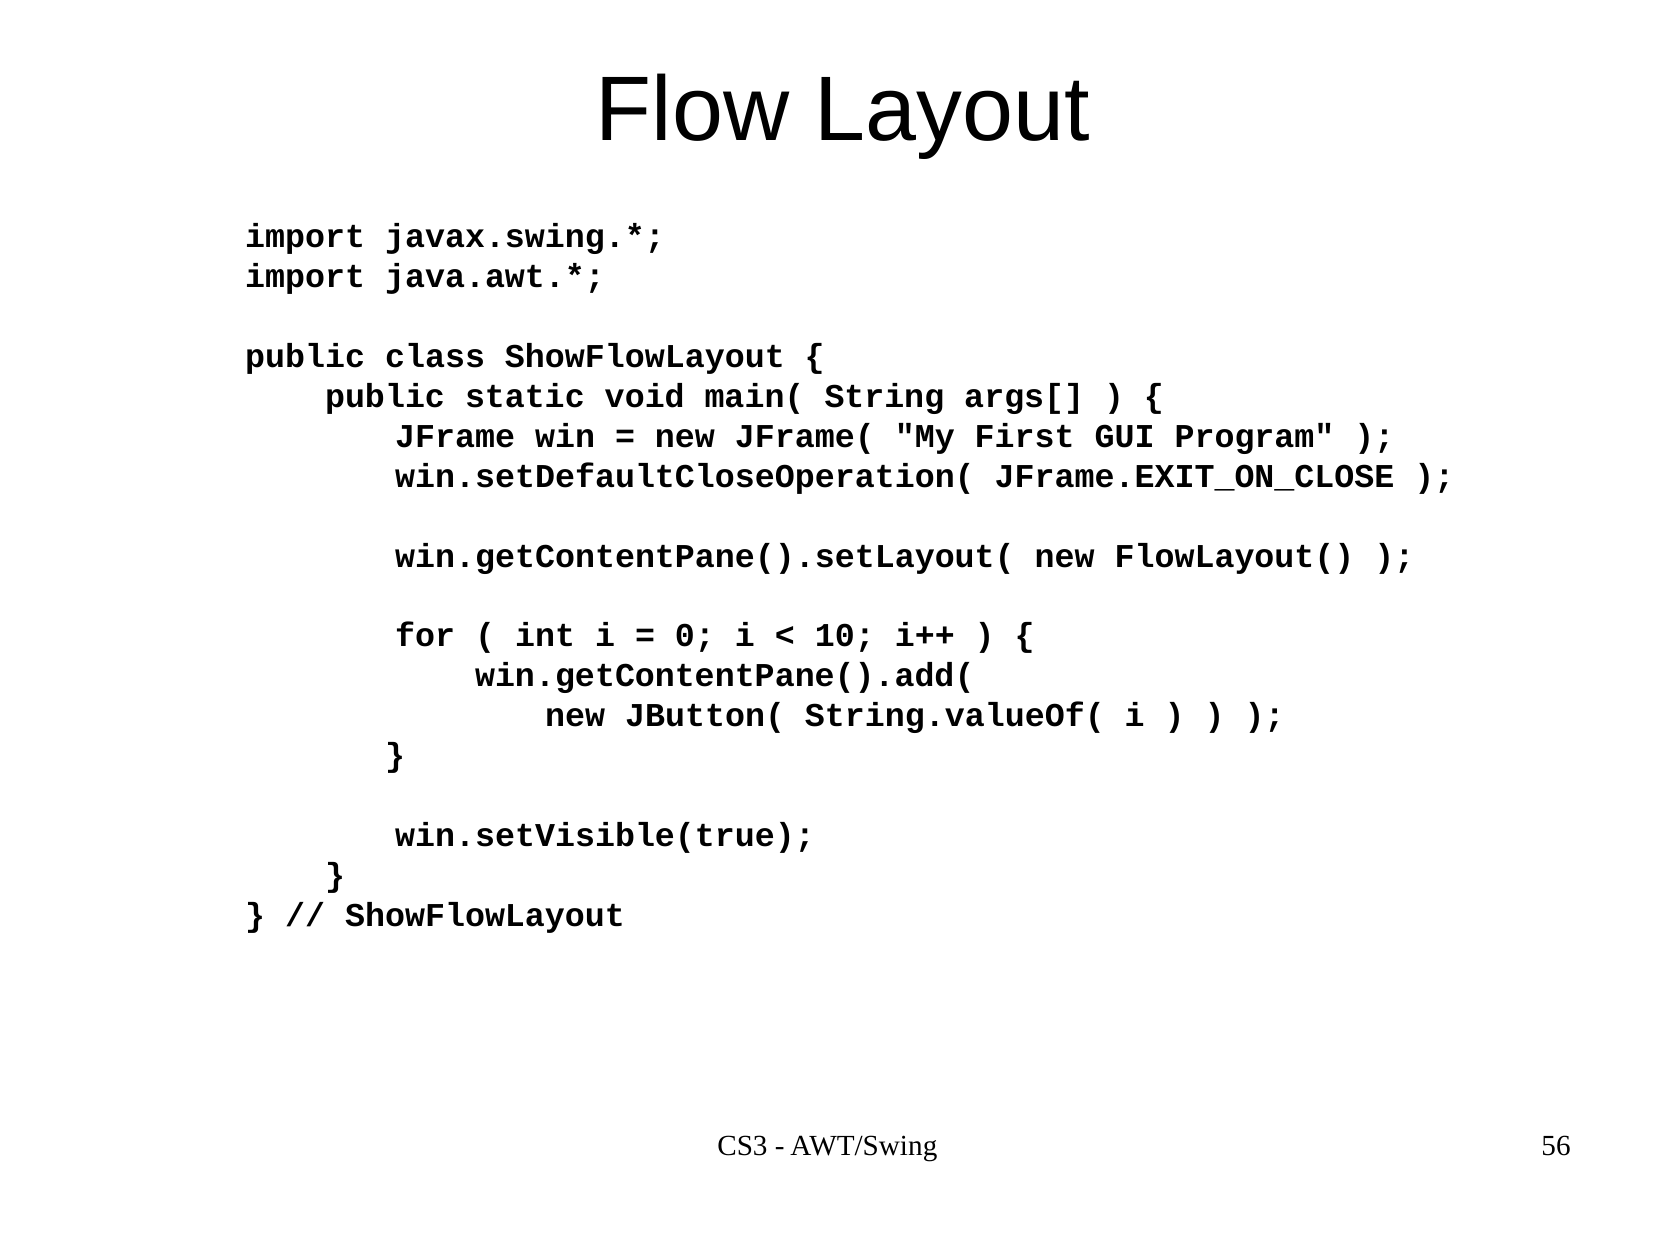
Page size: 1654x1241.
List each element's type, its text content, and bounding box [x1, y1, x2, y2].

title Flow Layout [124, 34, 1530, 173]
text_box import javax.swing.*; import java.awt.*; public class ShowFlowLayout { public static void main( String args[] ) { JFrame win = new JFrame( "My First GUI Program" ); win.setDefaultCloseOperation( JFrame.EXIT_ON_CLOSE ); win.getContentPane().setLayout( new FlowLayout() ); for ( int i = 0; i < 10; i++ ) { win.getContentPane().add( new JButton( String.valueOf( i ) ) ); } win.setVisible(true); } } // ShowFlowLayout [230, 206, 1471, 941]
